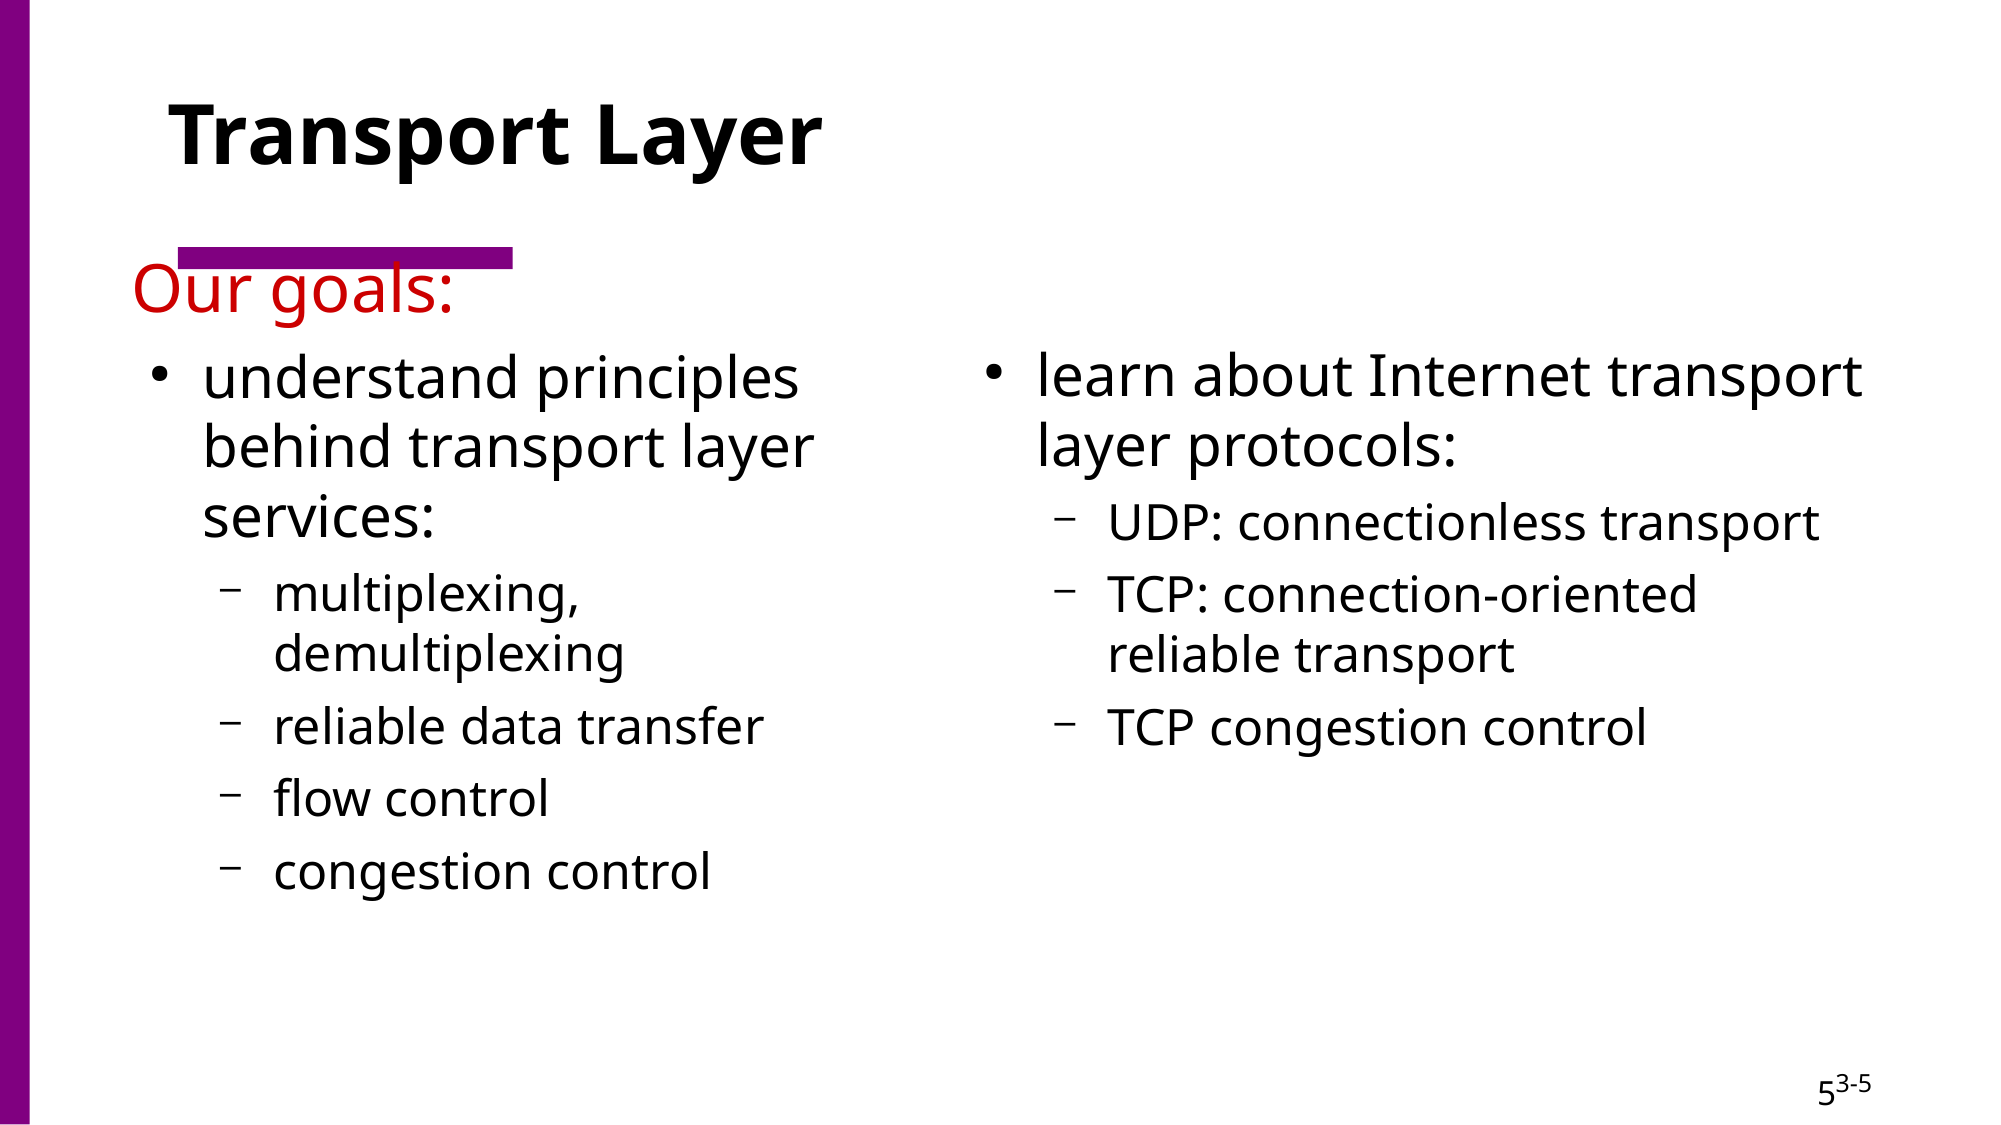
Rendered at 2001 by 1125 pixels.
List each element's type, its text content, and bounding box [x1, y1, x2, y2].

title Transport Layer [116, 37, 1817, 225]
list learn about Internet transport layer protocols: UDP: connectionless transport TCP: connection-oriented reliable transport TCP congestion control [951, 246, 1885, 1009]
text_box 3-<number> [1820, 1060, 1969, 1106]
list Our goals: understand principles behind transport layer services: multiplexing, demultiplexing reliable data transfer flow control congestion control [116, 237, 901, 1001]
